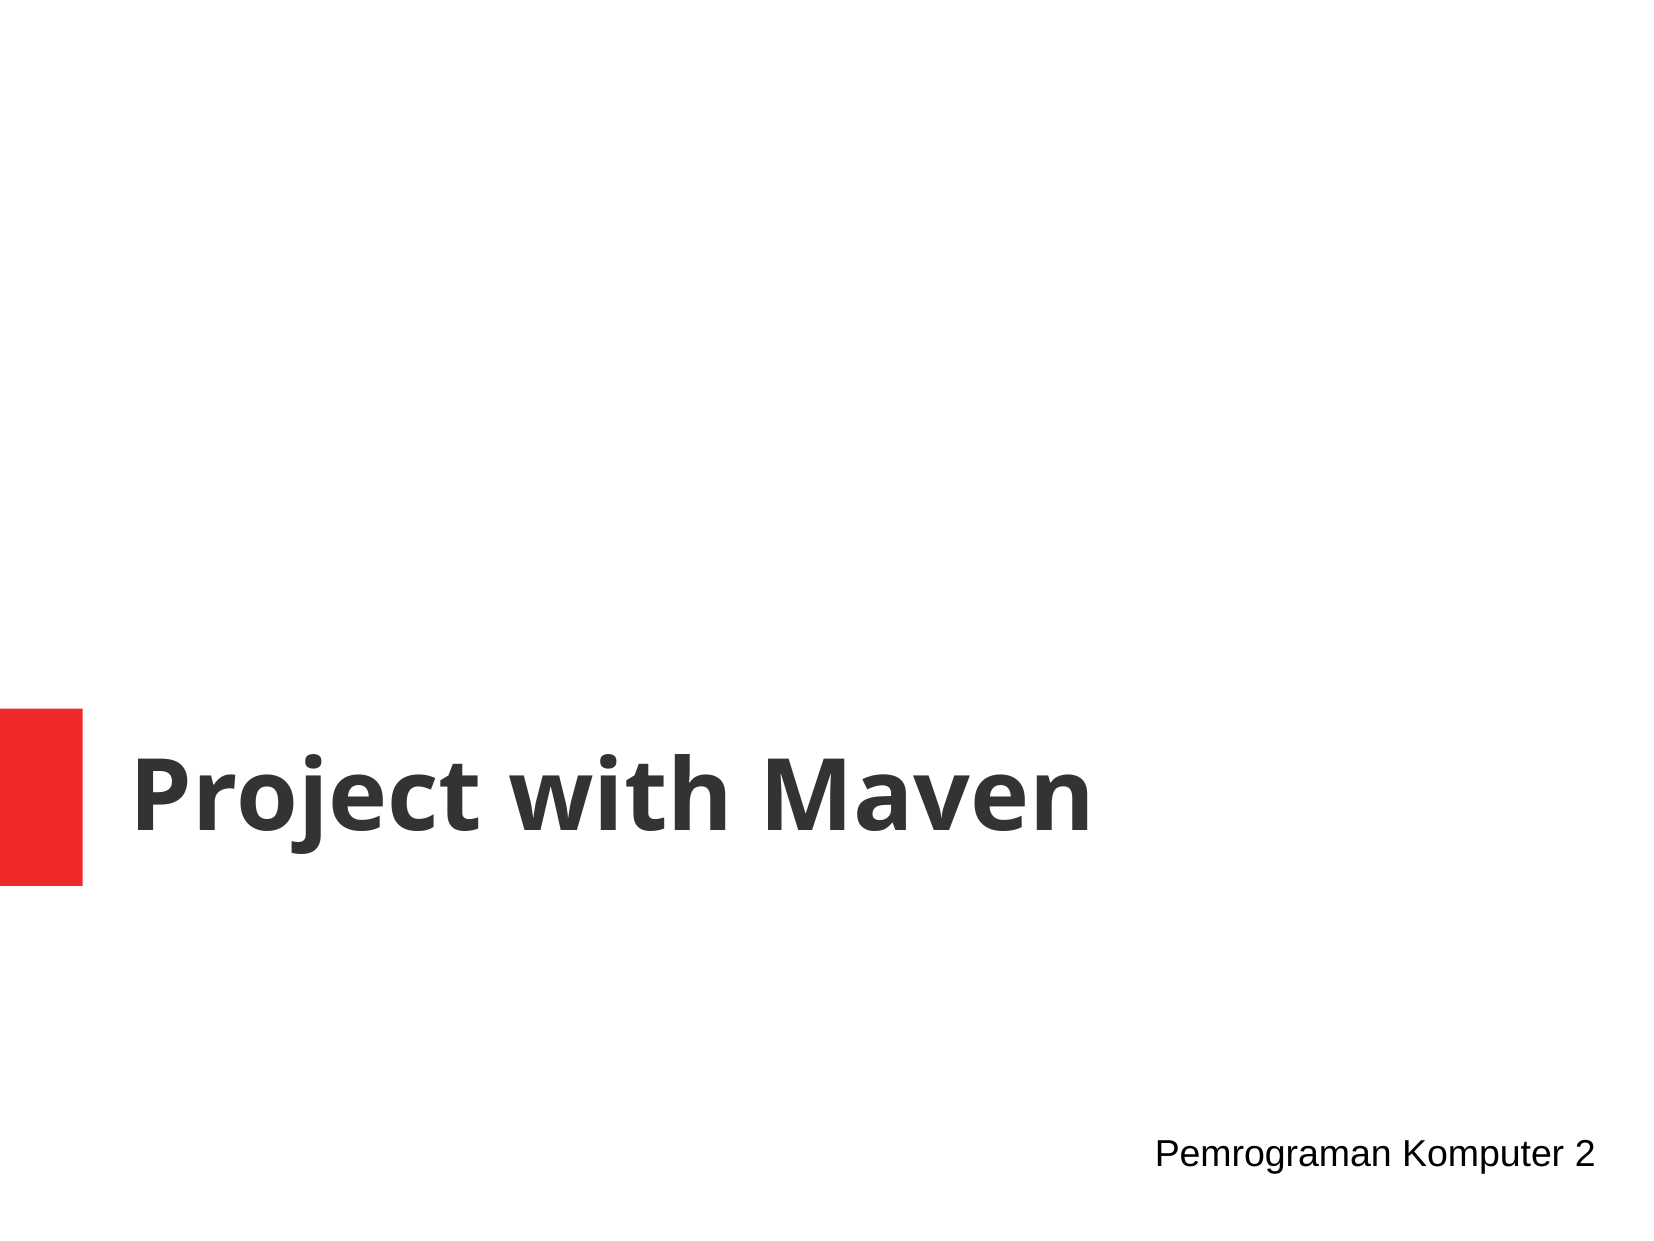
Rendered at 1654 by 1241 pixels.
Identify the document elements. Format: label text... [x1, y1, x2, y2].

text_box Pemrograman Komputer 2 [1140, 1125, 1611, 1182]
title Project with Maven [129, 673, 1536, 910]
